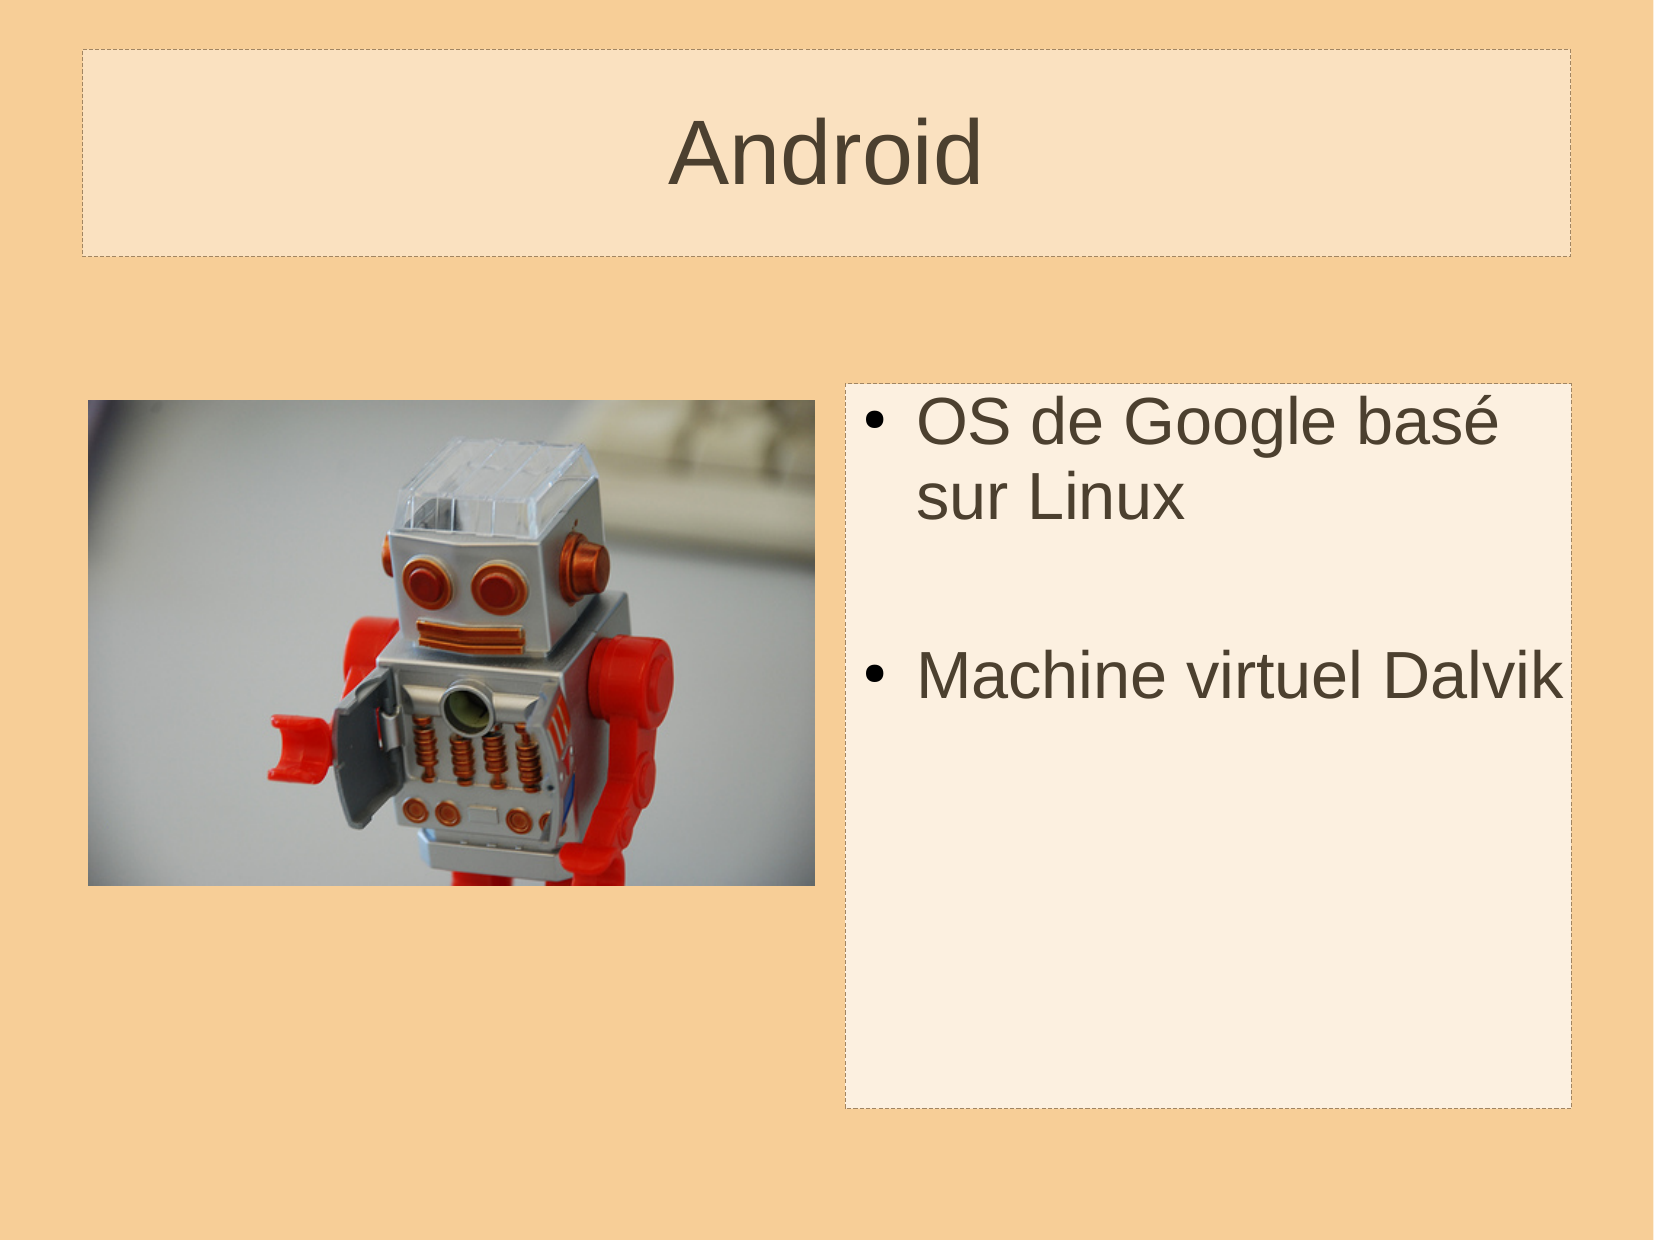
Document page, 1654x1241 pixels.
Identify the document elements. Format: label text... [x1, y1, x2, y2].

list OS de Google basé sur Linux Machine virtuel Dalvik [845, 383, 1572, 1109]
title Android [82, 49, 1571, 257]
picture [88, 400, 815, 886]
